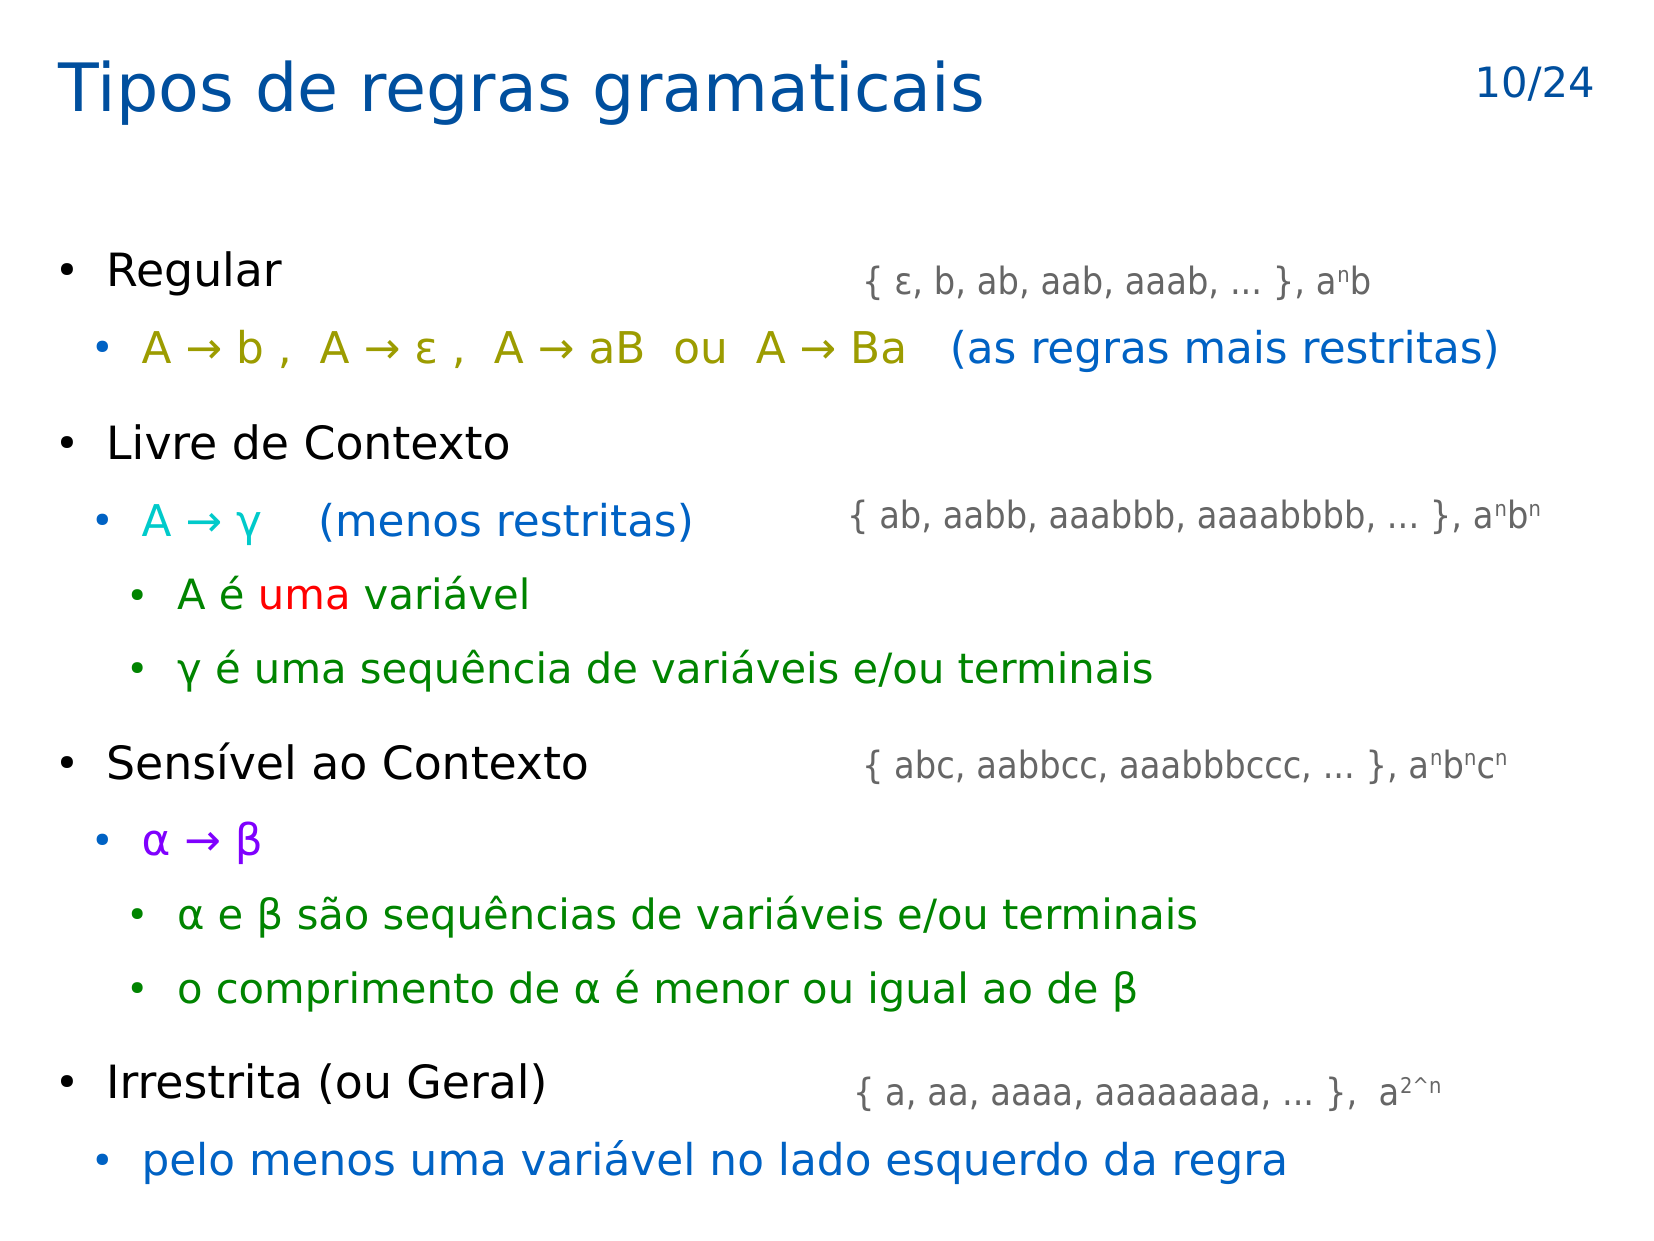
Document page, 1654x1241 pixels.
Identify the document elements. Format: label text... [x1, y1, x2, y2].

text_box { a, aa, aaaa, aaaaaaaa, ... }, a2^n [838, 1063, 1632, 1123]
text_box { ε, b, ab, aab, aaab, ... }, anb [847, 252, 1470, 311]
text_box { abc, aabbcc, aaabbbccc, ... }, anbncn [847, 736, 1548, 795]
title Tipos de regras gramaticais [59, 29, 1625, 148]
list Regular A → b , A → ε , A → aB ou A → Ba (as regras mais restritas) Livre de Contexto A → γ (menos restritas) A é uma variável γ é uma sequência de variáveis e/ou terminais Sensível ao Contexto α → β α e β são sequências de variáveis e/ou terminais o comprimento de α é menor ou igual ao de β Irrestrita (ou Geral) pelo menos uma variável no lado esquerdo da regra [59, 236, 1595, 1211]
text_box { ab, aabb, aaabbb, aaaabbbb, ... }, anbn [832, 486, 1563, 589]
